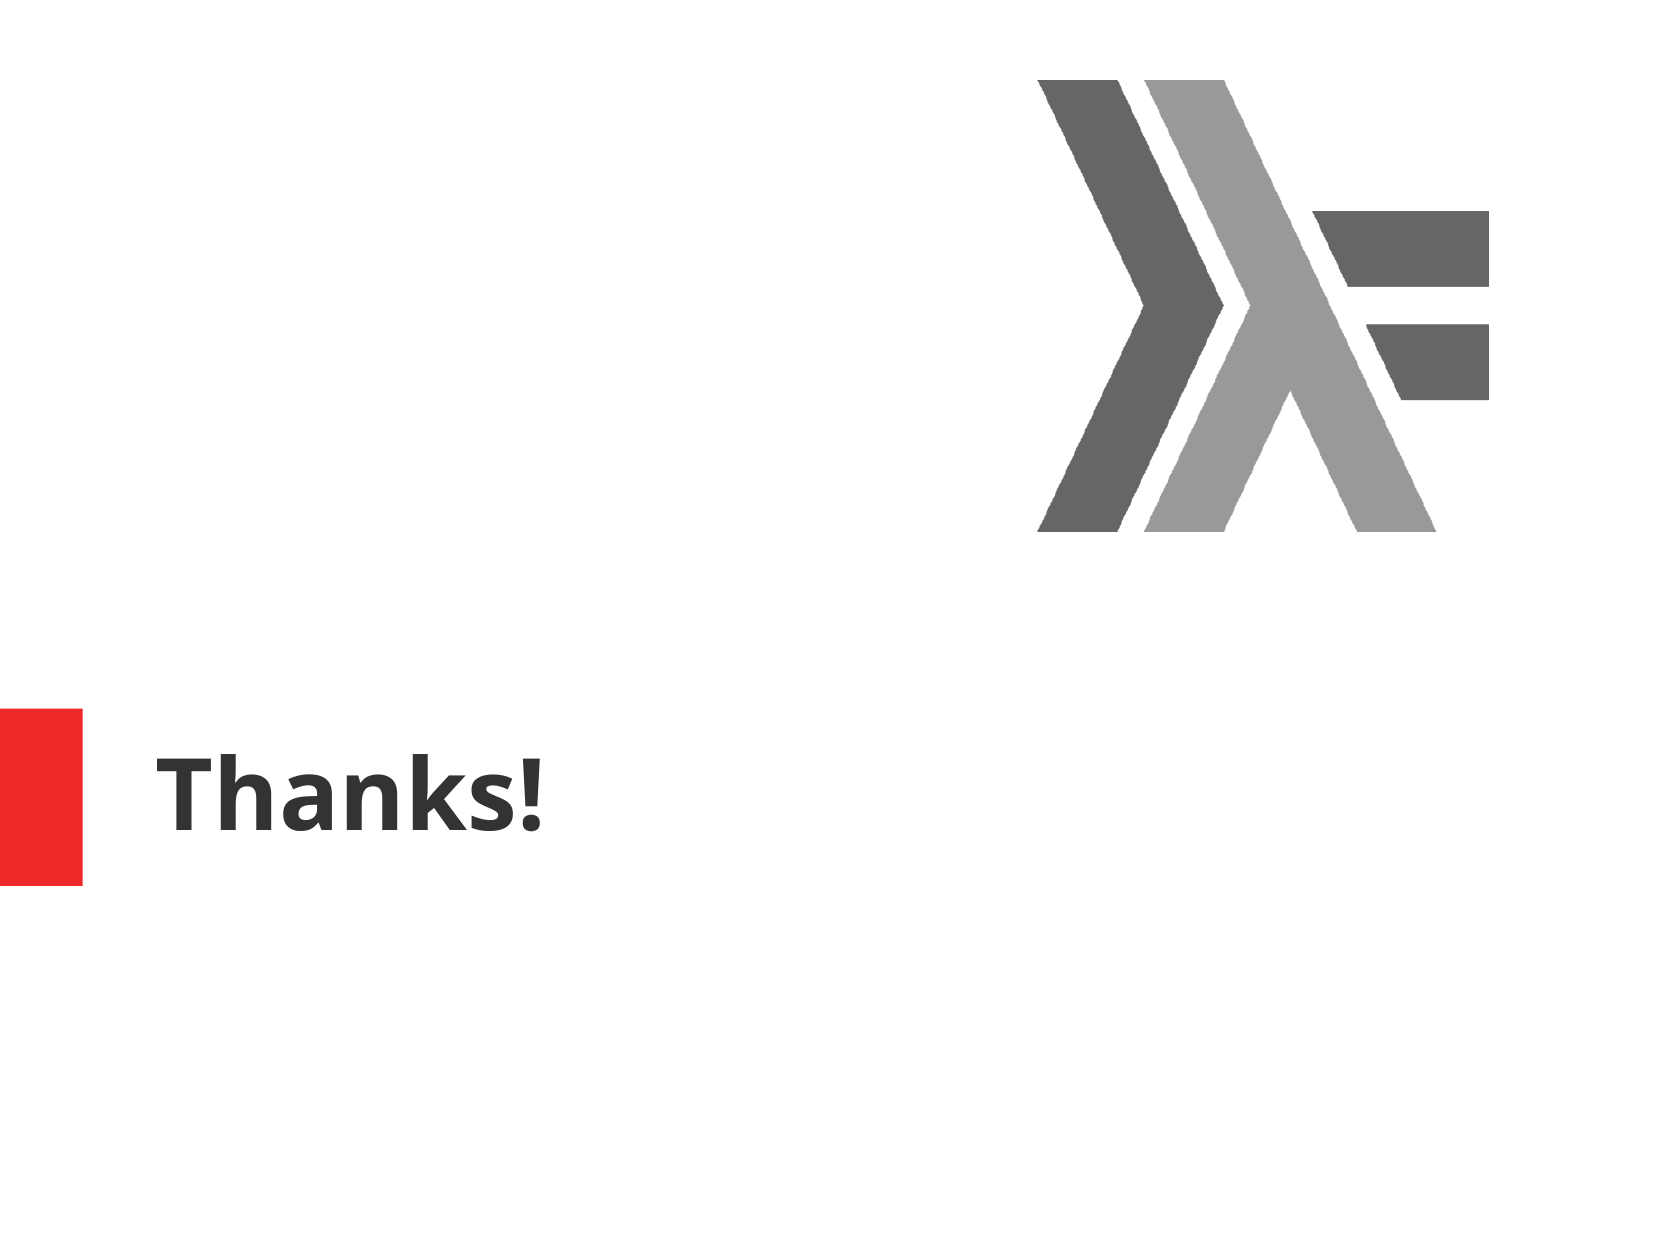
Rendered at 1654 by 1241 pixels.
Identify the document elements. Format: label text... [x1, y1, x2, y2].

picture [1037, 80, 1489, 532]
title Thanks! [129, 673, 1536, 910]
